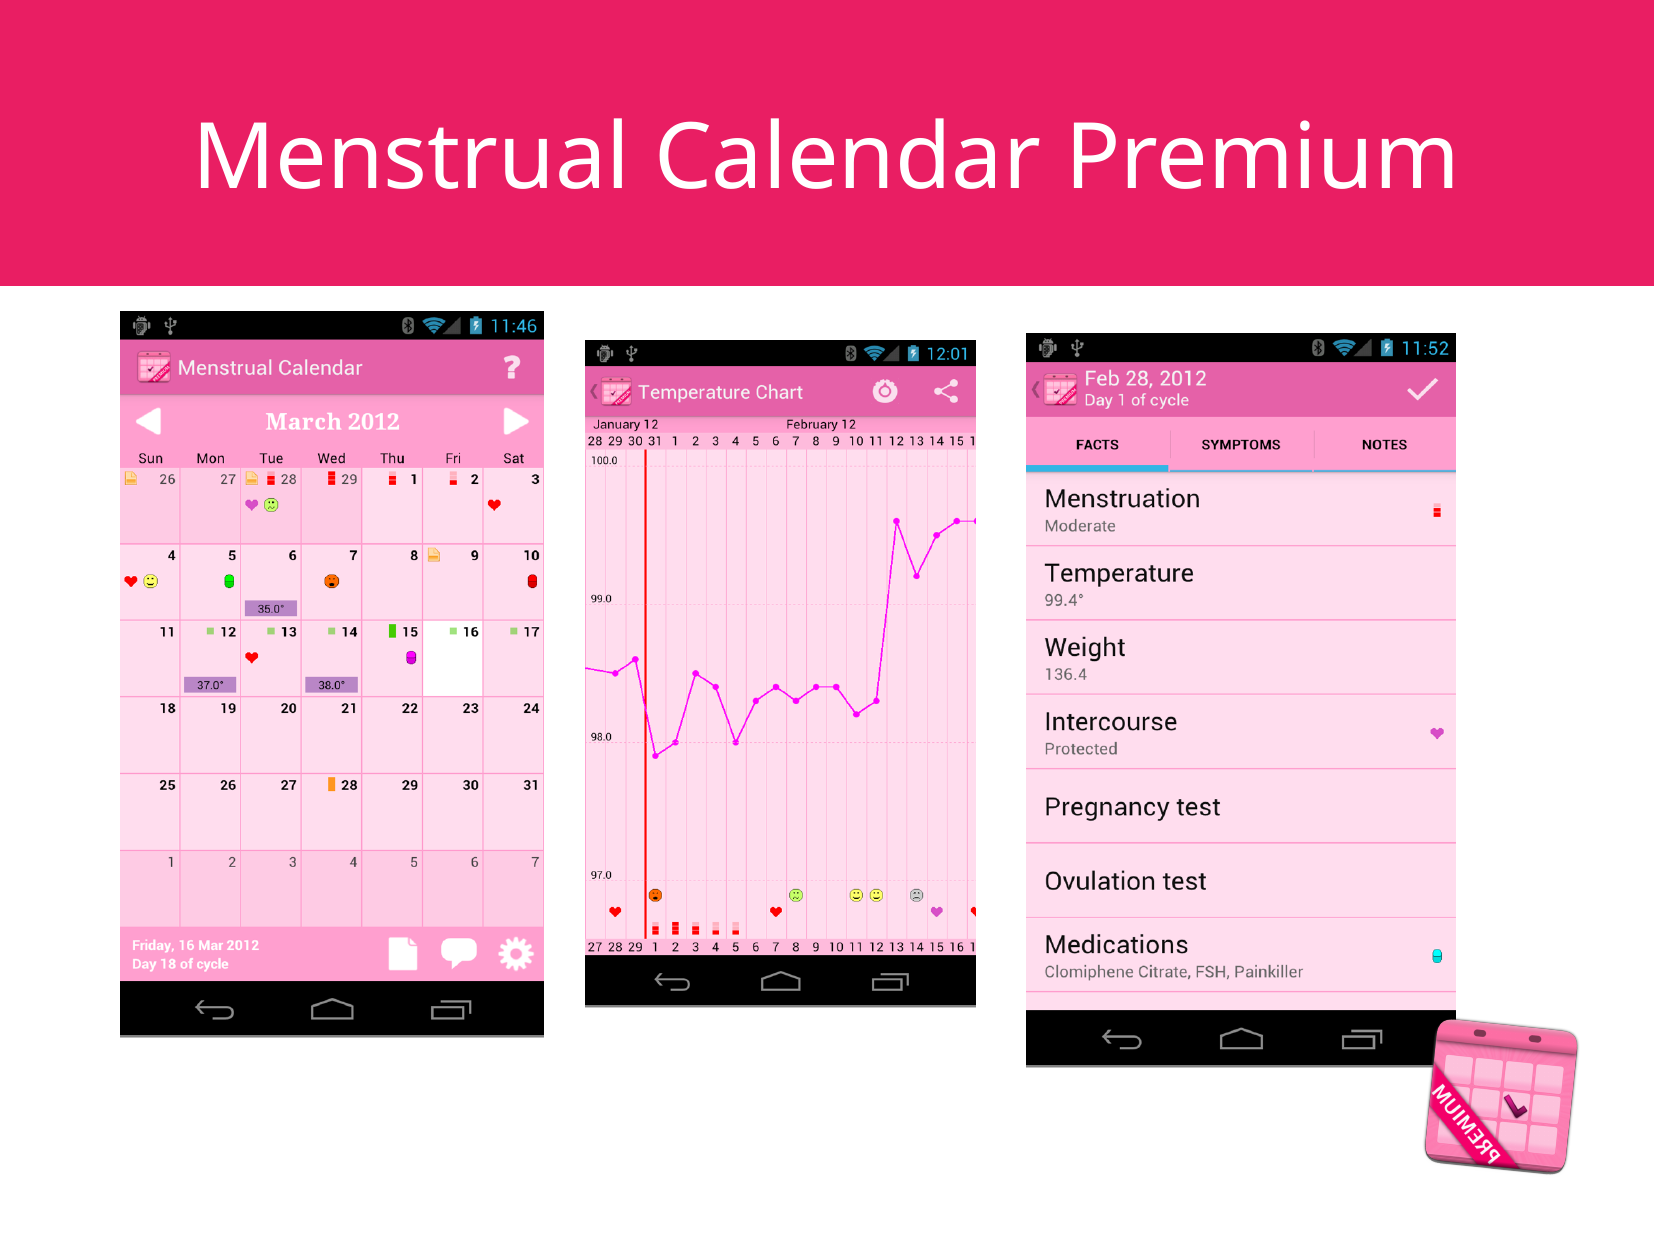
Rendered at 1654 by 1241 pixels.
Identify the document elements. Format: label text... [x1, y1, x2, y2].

picture [585, 340, 976, 1006]
picture [1026, 333, 1592, 1187]
title Menstrual Calendar Premium [82, 49, 1571, 257]
picture [120, 311, 544, 1036]
